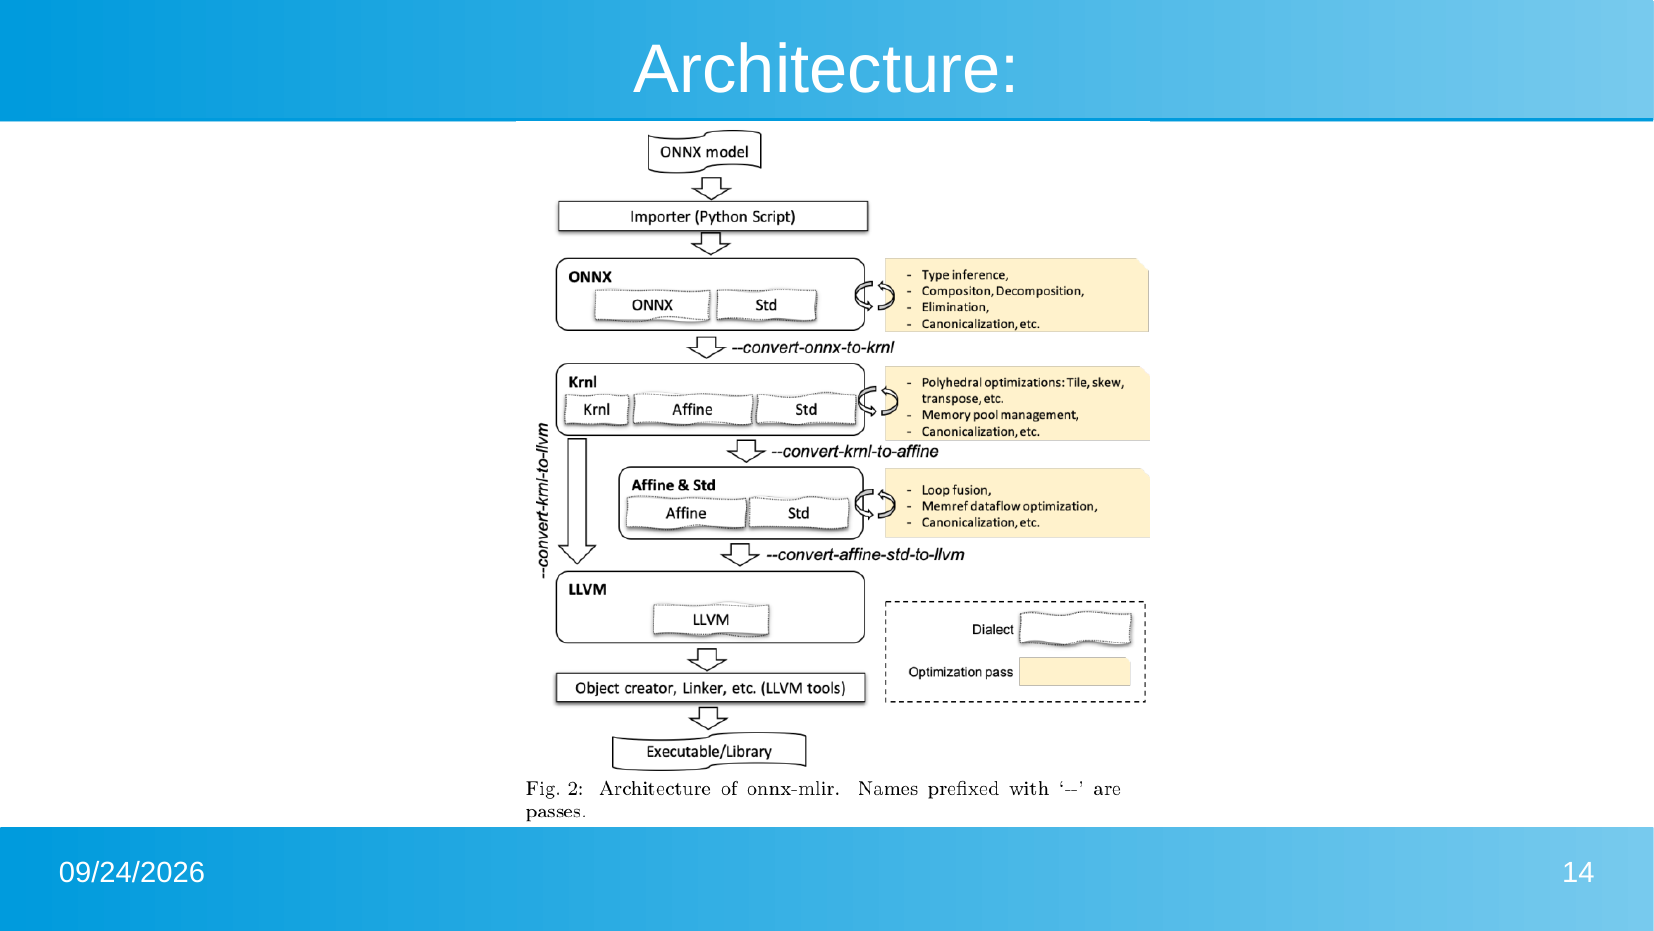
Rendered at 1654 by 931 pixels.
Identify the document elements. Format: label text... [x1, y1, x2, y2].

picture [516, 122, 1150, 827]
title Architecture: [59, 29, 1595, 108]
